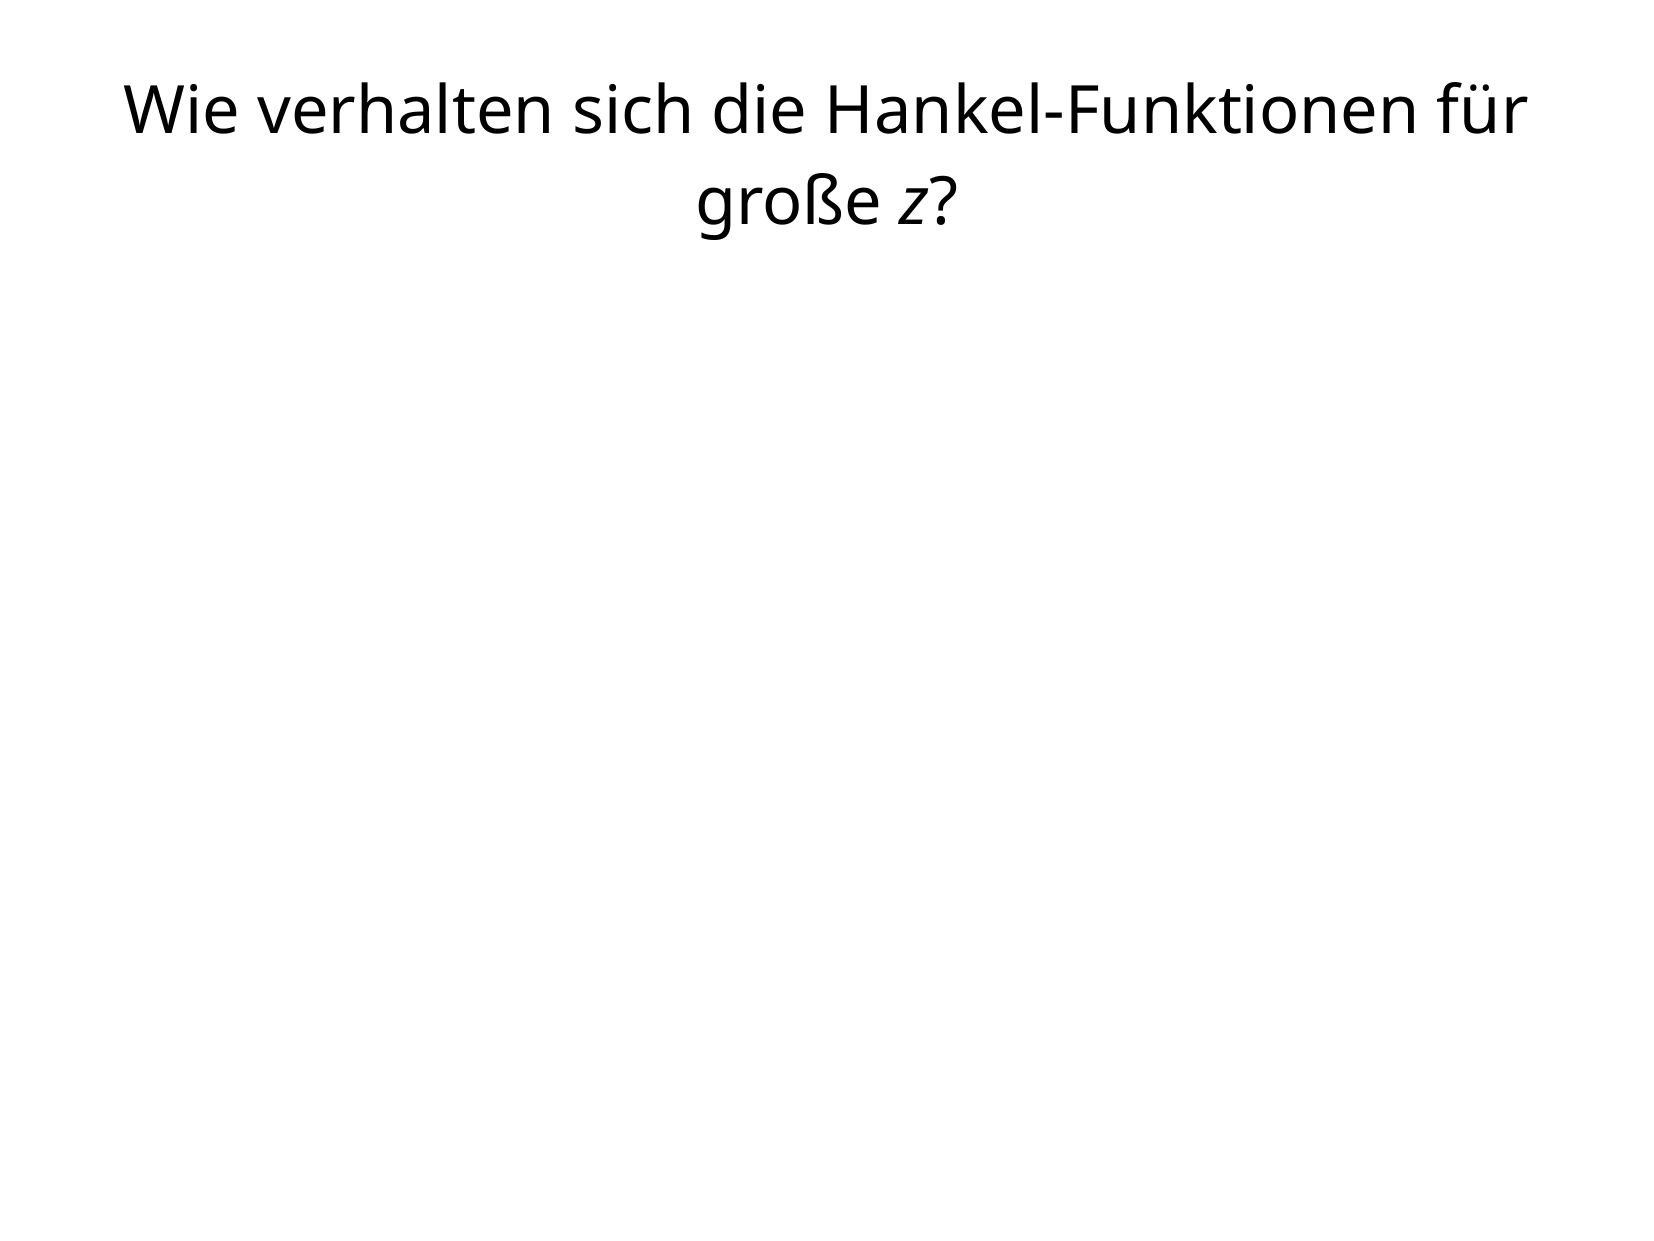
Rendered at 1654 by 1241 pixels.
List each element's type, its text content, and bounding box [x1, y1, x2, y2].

title Wie verhalten sich die Hankel-Funktionen für große z? [82, 49, 1571, 257]
